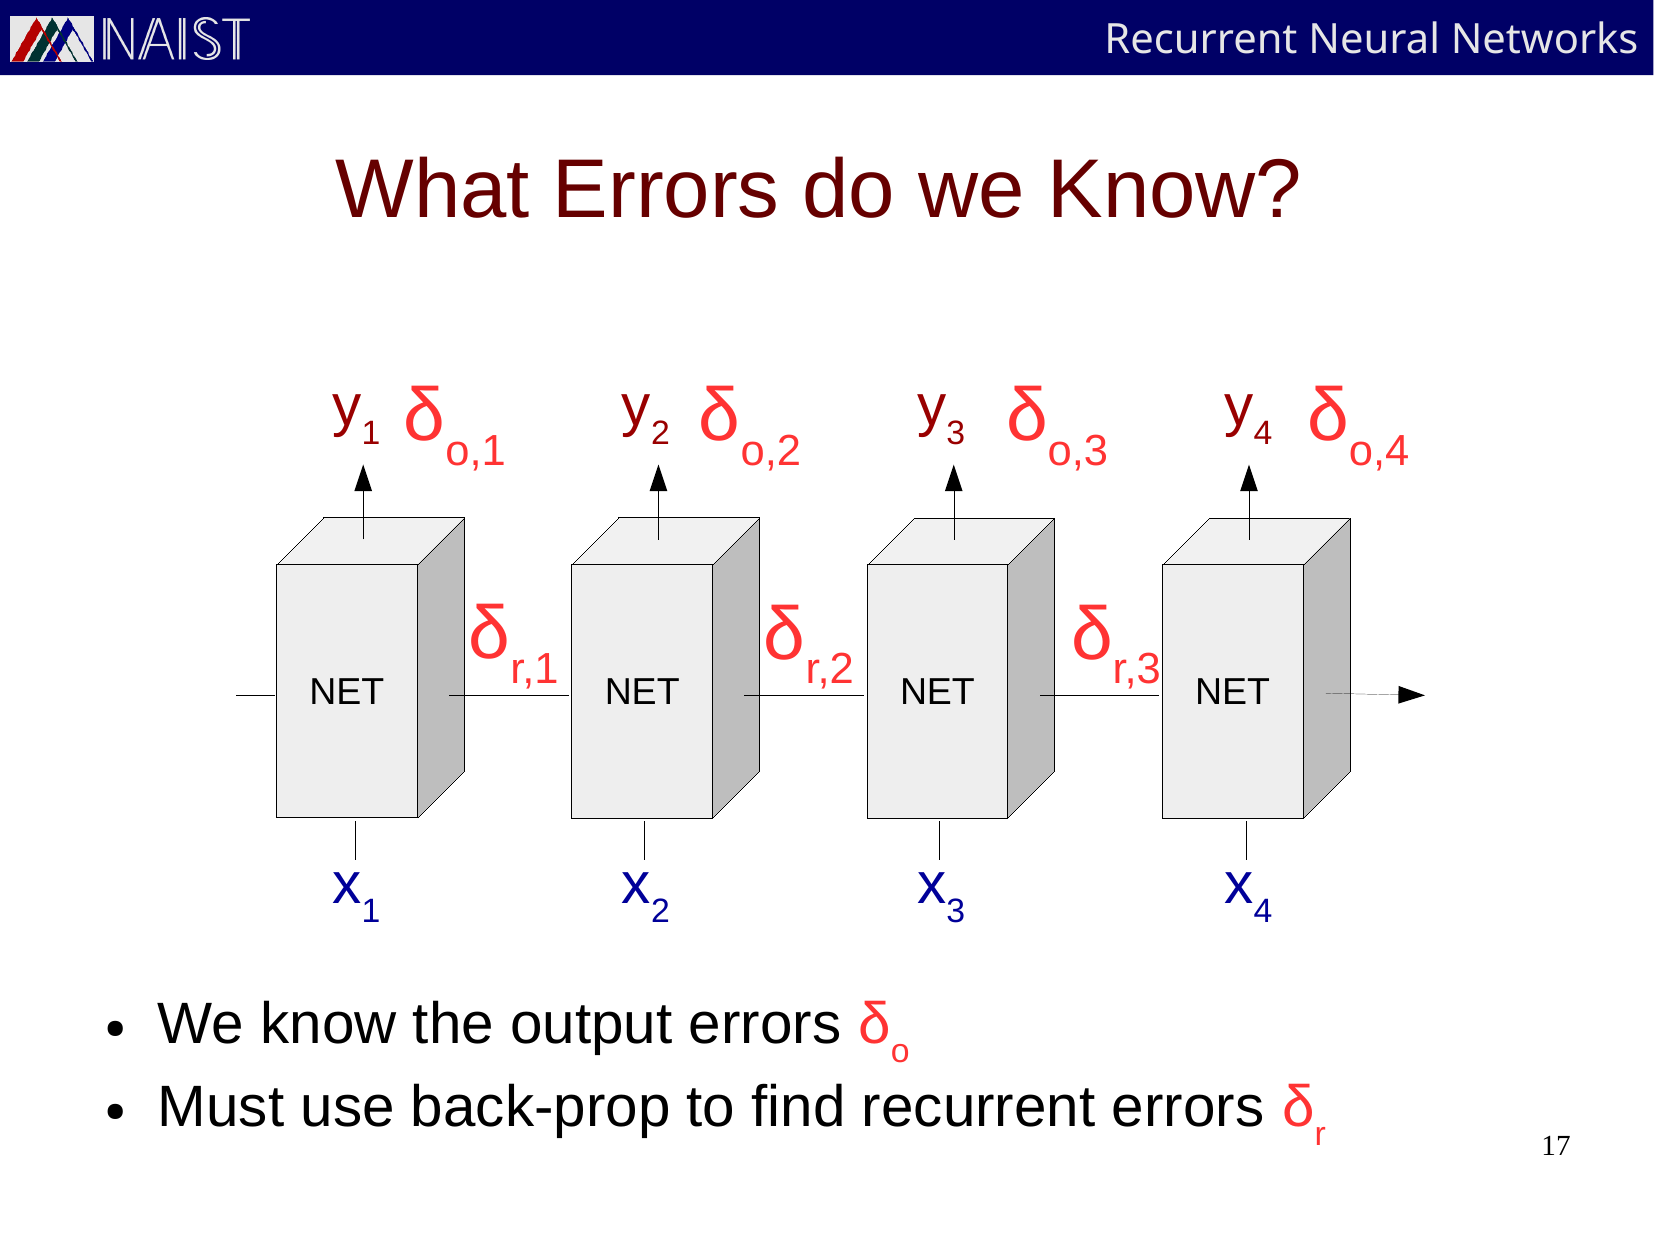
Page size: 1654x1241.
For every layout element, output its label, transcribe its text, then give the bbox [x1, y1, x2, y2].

text_box δo,2 [684, 365, 817, 482]
text_box δr,2 [749, 583, 869, 701]
picture [102, 17, 251, 60]
text_box δr,1 [453, 583, 574, 701]
text_box x2 [607, 843, 685, 938]
text_box x3 [902, 843, 981, 938]
text_box NET [1162, 565, 1303, 819]
text_box NET [276, 565, 417, 818]
text_box x1 [317, 843, 396, 938]
text_box y1 [317, 365, 388, 460]
text_box δo,3 [991, 365, 1124, 482]
text_box y2 [607, 365, 684, 460]
list We know the output errors δo [86, 990, 1576, 1071]
text_box δo,1 [388, 365, 521, 482]
text_box δr,3 [1056, 583, 1176, 701]
text_box y4 [1209, 365, 1288, 460]
text_box NET [571, 565, 712, 819]
text_box x4 [1209, 843, 1288, 938]
text_box δo,4 [1292, 365, 1425, 482]
picture [10, 16, 94, 62]
text_box NET [867, 565, 1007, 819]
list Must use back-prop to find recurrent errors δr [87, 1073, 1576, 1153]
title What Errors do we Know? [75, 92, 1564, 285]
text_box y3 [902, 365, 981, 460]
